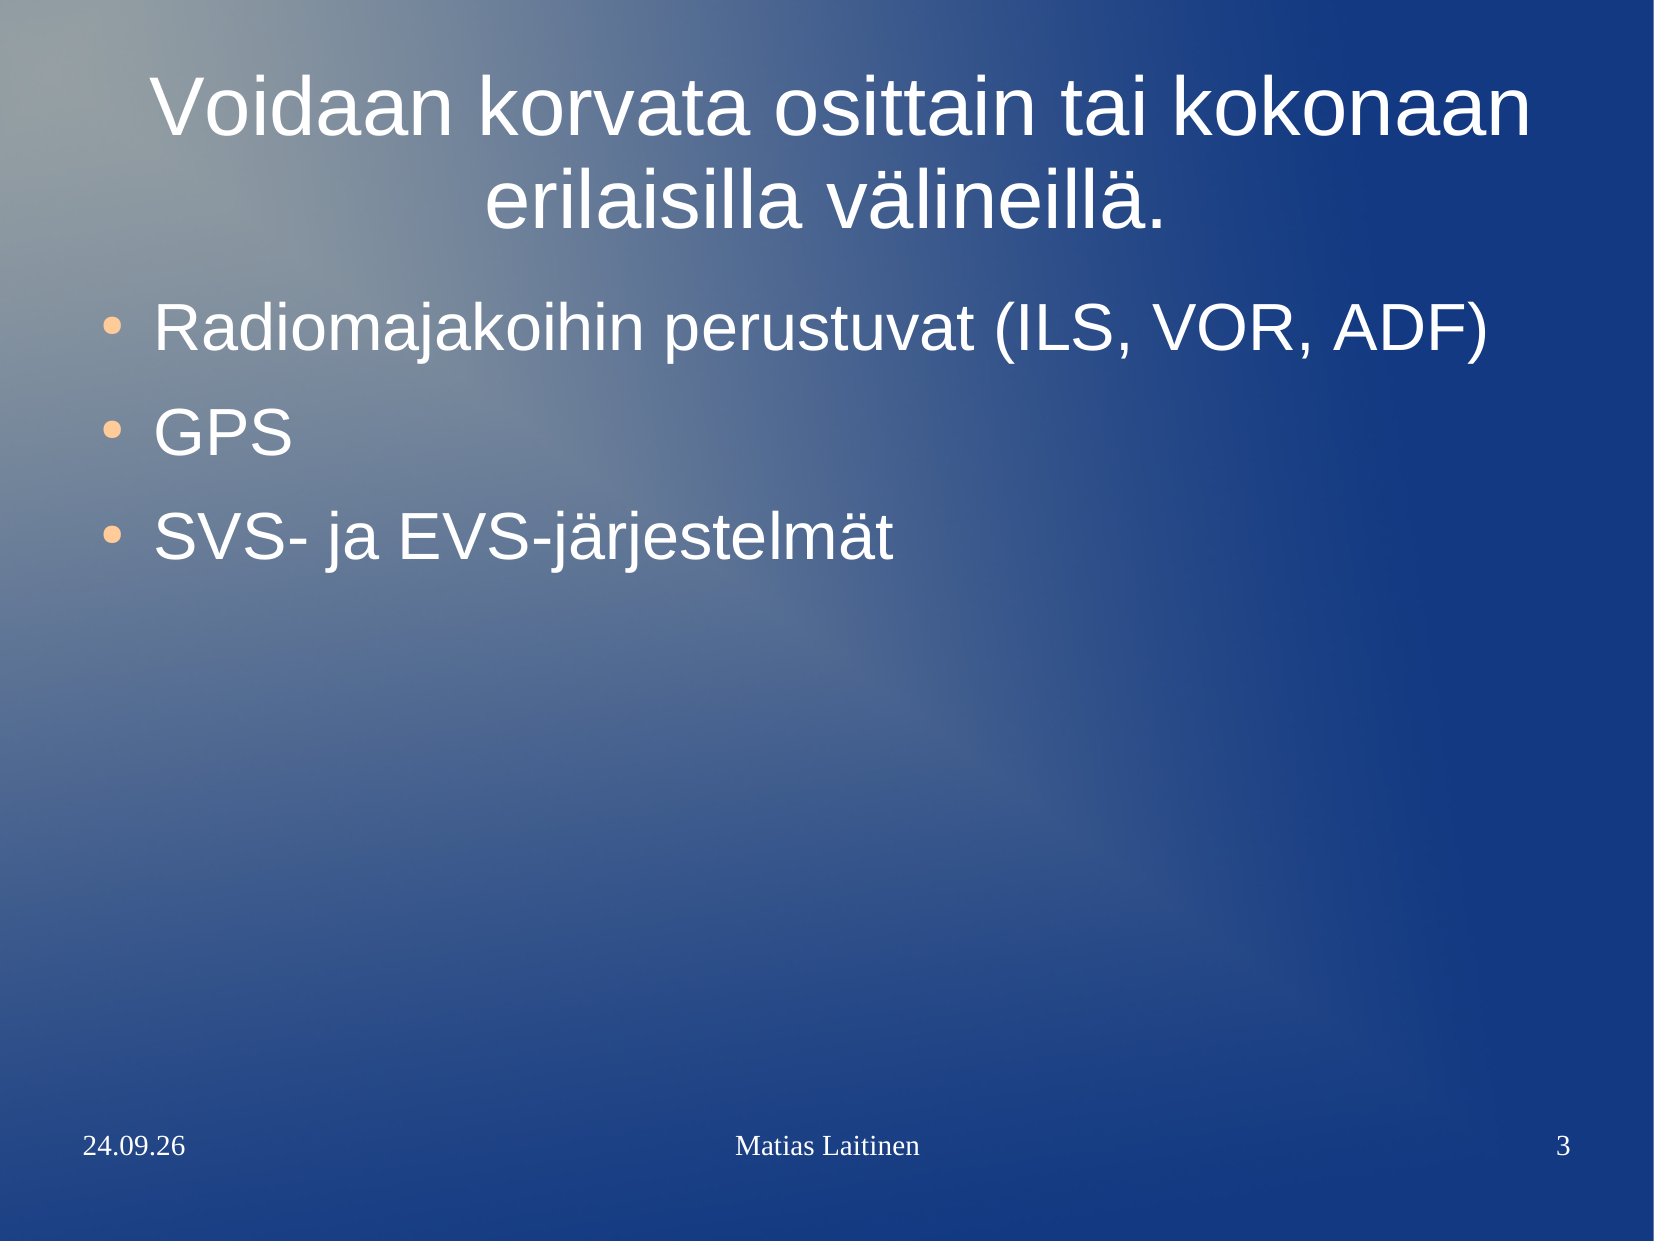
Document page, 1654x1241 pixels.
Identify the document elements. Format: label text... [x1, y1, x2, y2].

list Radiomajakoihin perustuvat (ILS, VOR, ADF) GPS SVS- ja EVS-järjestelmät [82, 290, 1571, 1109]
title Voidaan korvata osittain tai kokonaan erilaisilla välineillä. [82, 49, 1571, 257]
picture [0, 0, 1654, 1241]
